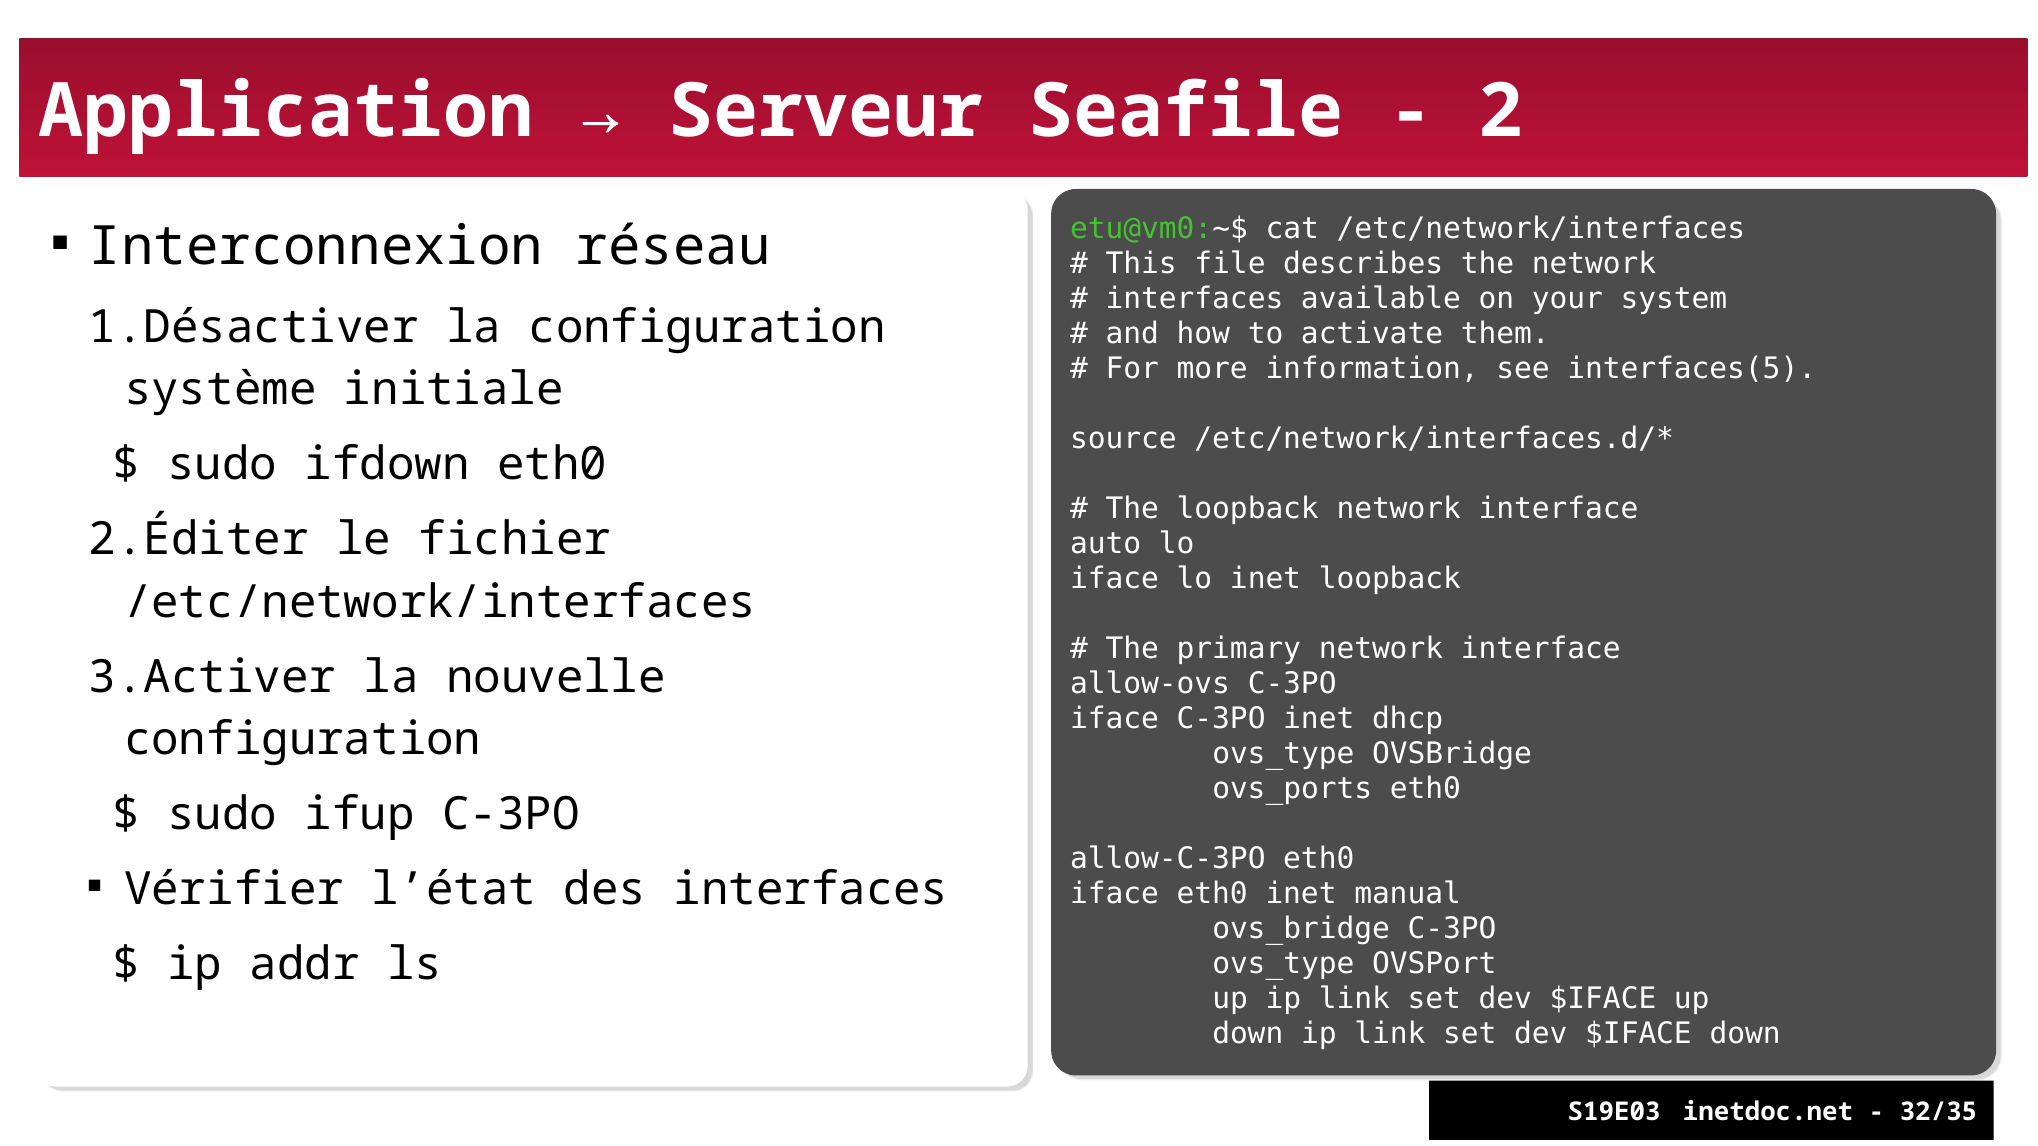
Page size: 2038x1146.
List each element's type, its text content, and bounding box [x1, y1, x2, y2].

text_box S19E03 inetdoc.net - <numéro>/35 [1429, 1080, 1994, 1140]
text_box Interconnexion réseau Désactiver la configuration système initiale $ sudo ifdown eth0 Éditer le fichier /etc/network/interfaces Activer la nouvelle configuration $ sudo ifup C-3PO Vérifier l’état des interfaces $ ip addr ls [35, 188, 1028, 1087]
text_box etu@vm0:~$ cat /etc/network/interfaces # This file describes the network # interfaces available on your system # and how to activate them. # For more information, see interfaces(5). source /etc/network/interfaces.d/* # The loopback network interface auto lo iface lo inet loopback # The primary network interface allow-ovs C-3PO iface C-3PO inet dhcp ovs_type OVSBridge ovs_ports eth0 allow-C-3PO eth0 iface eth0 inet manual ovs_bridge C-3PO ovs_type OVSPort up ip link set dev $IFACE up down ip link set dev $IFACE down [1051, 188, 1997, 1076]
text_box Application → Serveur Seafile - 2 [19, 38, 2028, 177]
